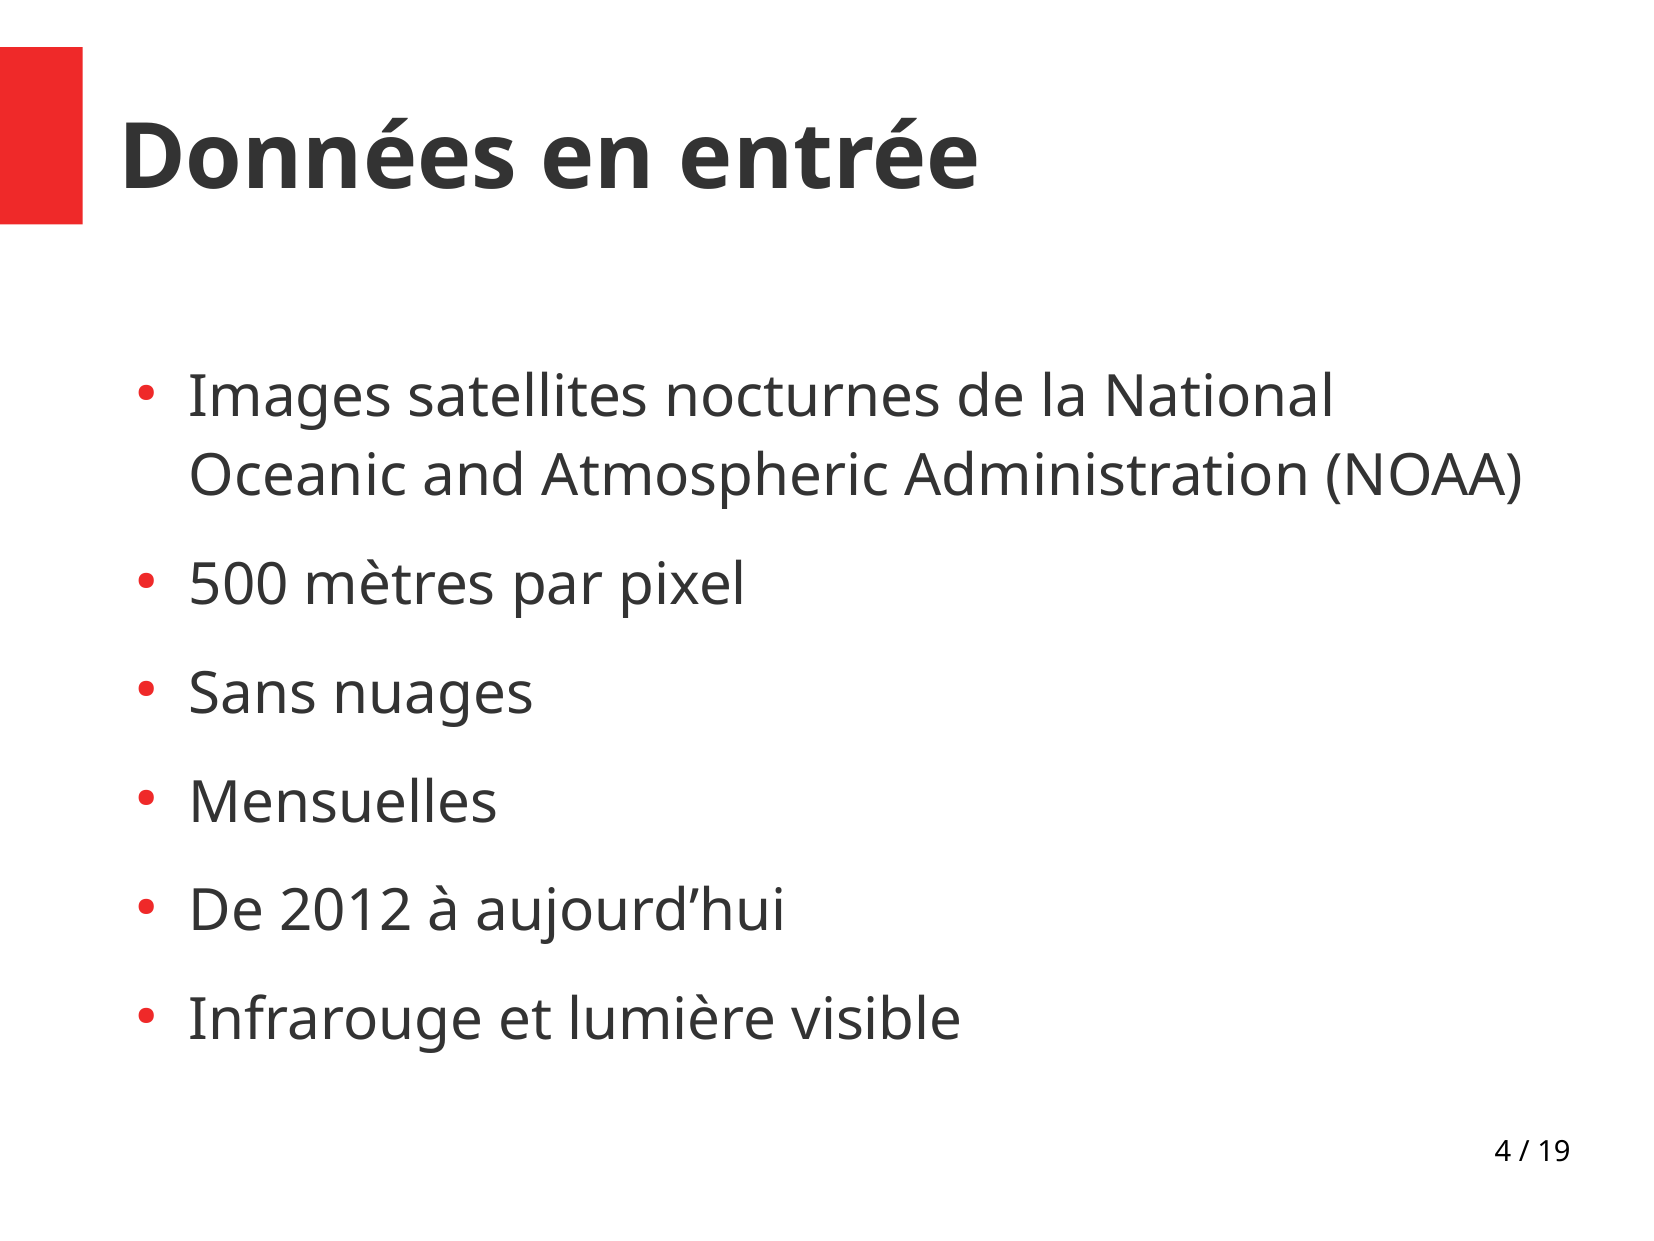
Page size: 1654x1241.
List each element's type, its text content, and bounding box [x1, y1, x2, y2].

title Données en entrée [118, 49, 1571, 257]
list Images satellites nocturnes de la National Oceanic and Atmospheric Administration (NOAA) 500 mètres par pixel Sans nuages Mensuelles De 2012 à aujourd’hui Infrarouge et lumière visible [118, 354, 1536, 1074]
